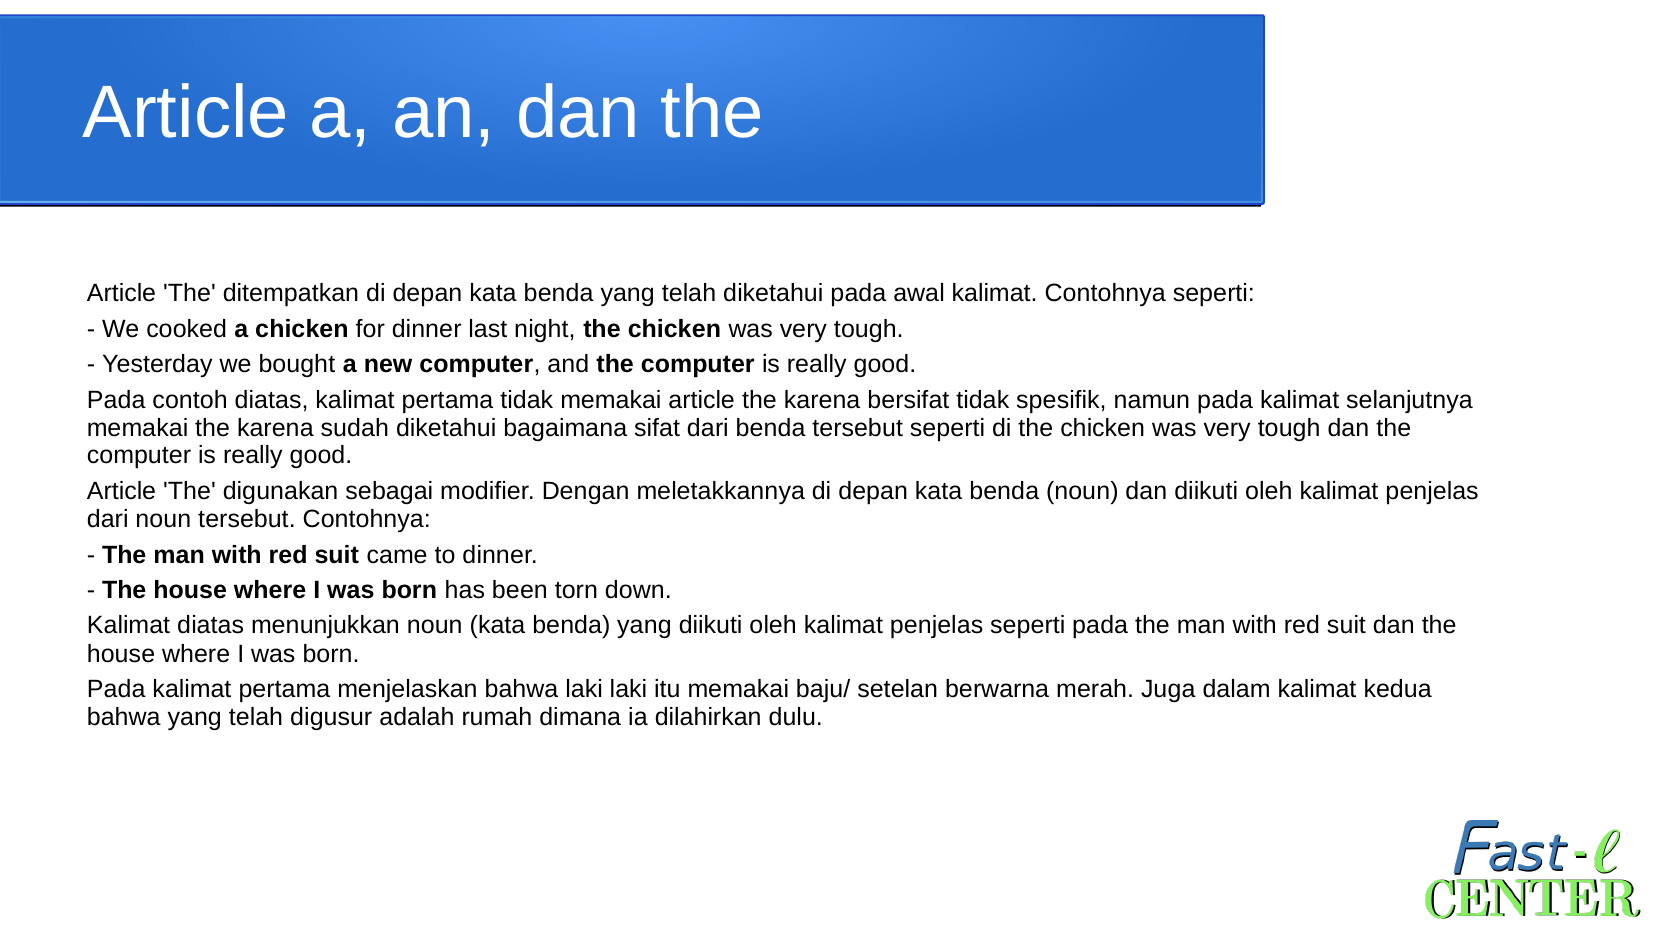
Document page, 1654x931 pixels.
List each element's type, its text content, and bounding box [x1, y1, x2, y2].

title Article a, an, dan the [82, 35, 1235, 189]
text_box Article 'The' ditempatkan di depan kata benda yang telah diketahui pada awal kalimat. Contohnya seperti: - We cooked a chicken for dinner last night, the chicken was very tough. - Yesterday we bought a new computer, and the computer is really good. Pada contoh diatas, kalimat pertama tidak memakai article the karena bersifat tidak spesifik, namun pada kalimat selanjutnya memakai the karena sudah diketahui bagaimana sifat dari benda tersebut seperti di the chicken was very tough dan the computer is really good. Article 'The' digunakan sebagai modifier. Dengan meletakkannya di depan kata benda (noun) dan diikuti oleh kalimat penjelas dari noun tersebut. Contohnya: - The man with red suit came to dinner. - The house where I was born has been torn down. Kalimat diatas menunjukkan noun (kata benda) yang diikuti oleh kalimat penjelas seperti pada the man with red suit dan the house where I was born. Pada kalimat pertama menjelaskan bahwa laki laki itu memakai baju/ setelan berwarna merah. Juga dalam kalimat kedua bahwa yang telah digusur adalah rumah dimana ia dilahirkan dulu. [72, 271, 1512, 810]
picture [1425, 820, 1641, 921]
